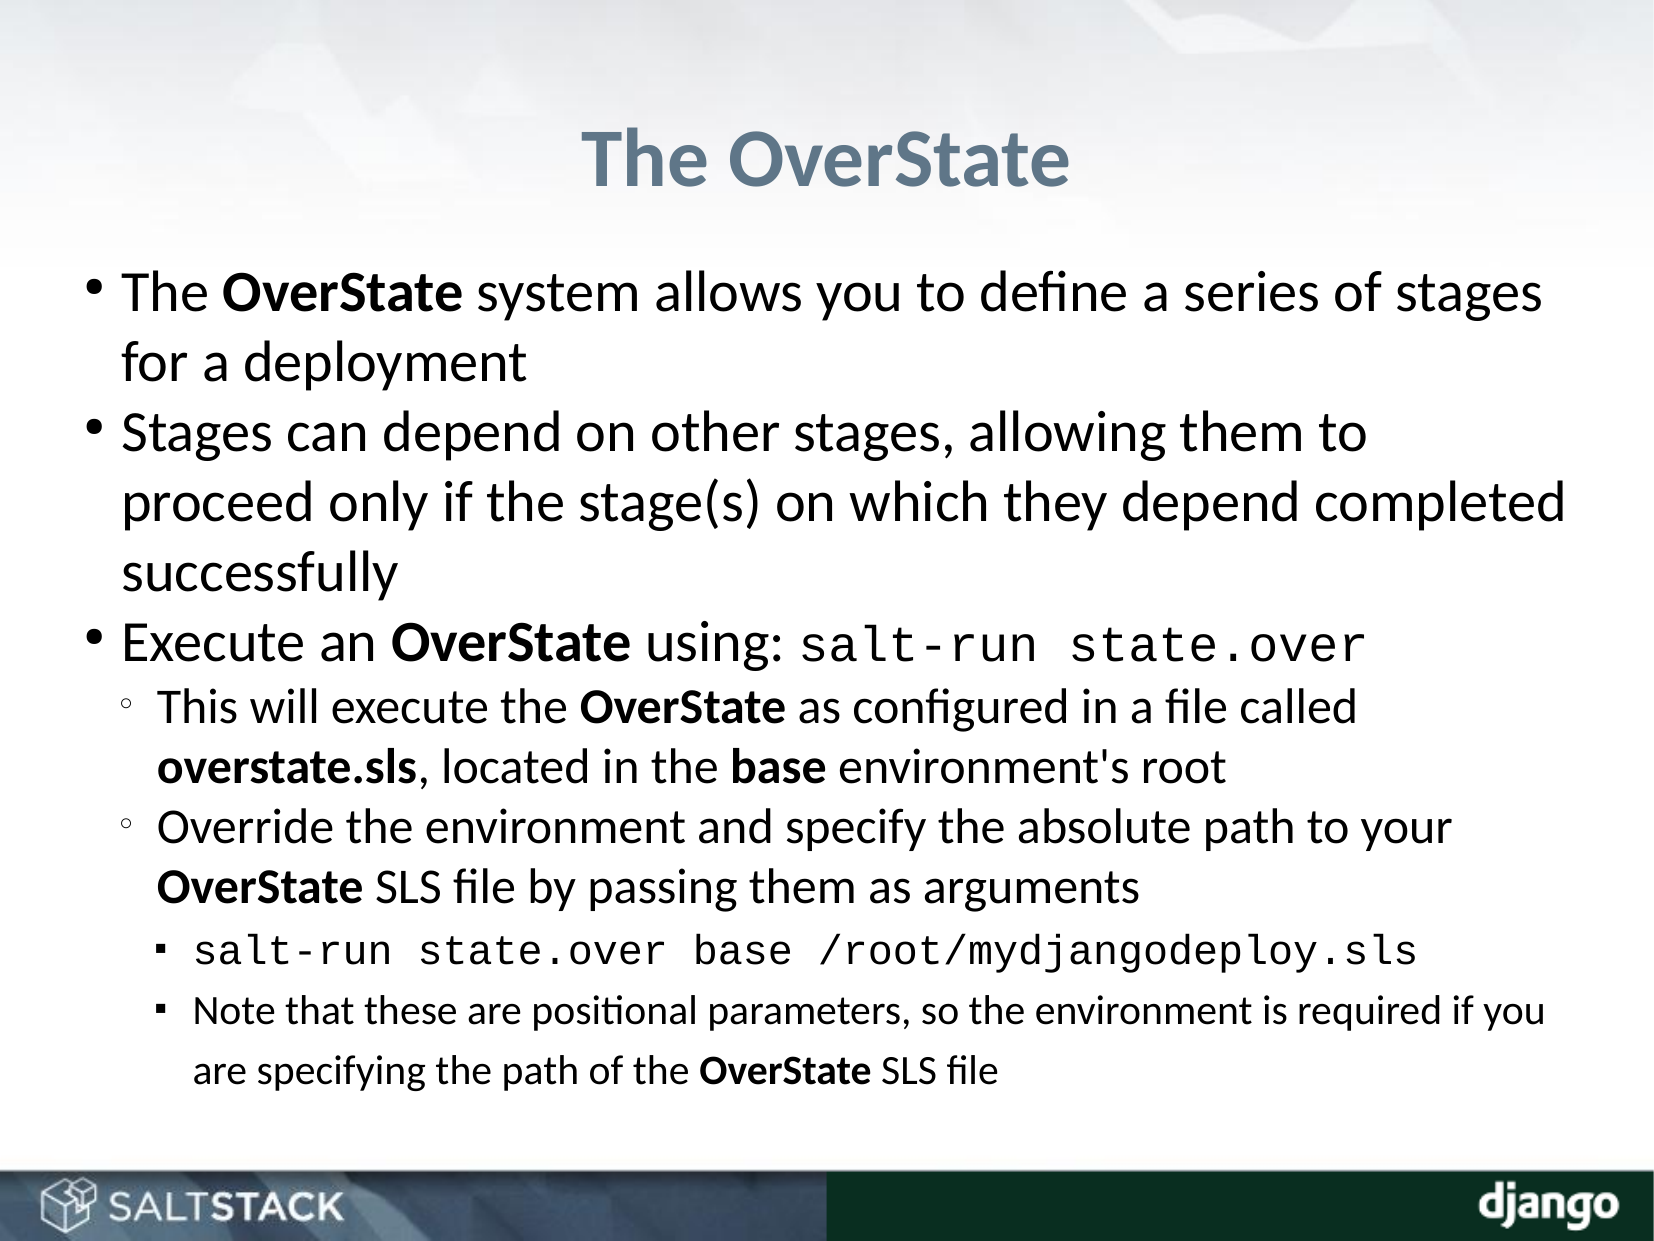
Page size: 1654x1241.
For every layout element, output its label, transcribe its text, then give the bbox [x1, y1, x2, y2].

picture [0, 0, 1654, 1241]
text_box The OverState [82, 49, 1571, 245]
text_box The OverState system allows you to define a series of stages for a deployment Stages can depend on other stages, allowing them to proceed only if the stage(s) on which they depend completed successfully Execute an OverState using: salt-run state.over This will execute the OverState as configured in a file called overstate.sls, located in the base environment's root Override the environment and specify the absolute path to your OverState SLS file by passing them as arguments salt-run state.over base /root/mydjangodeploy.sls Note that these are positional parameters, so the environment is required if you are specifying the path of the OverState SLS file [69, 245, 1585, 1125]
